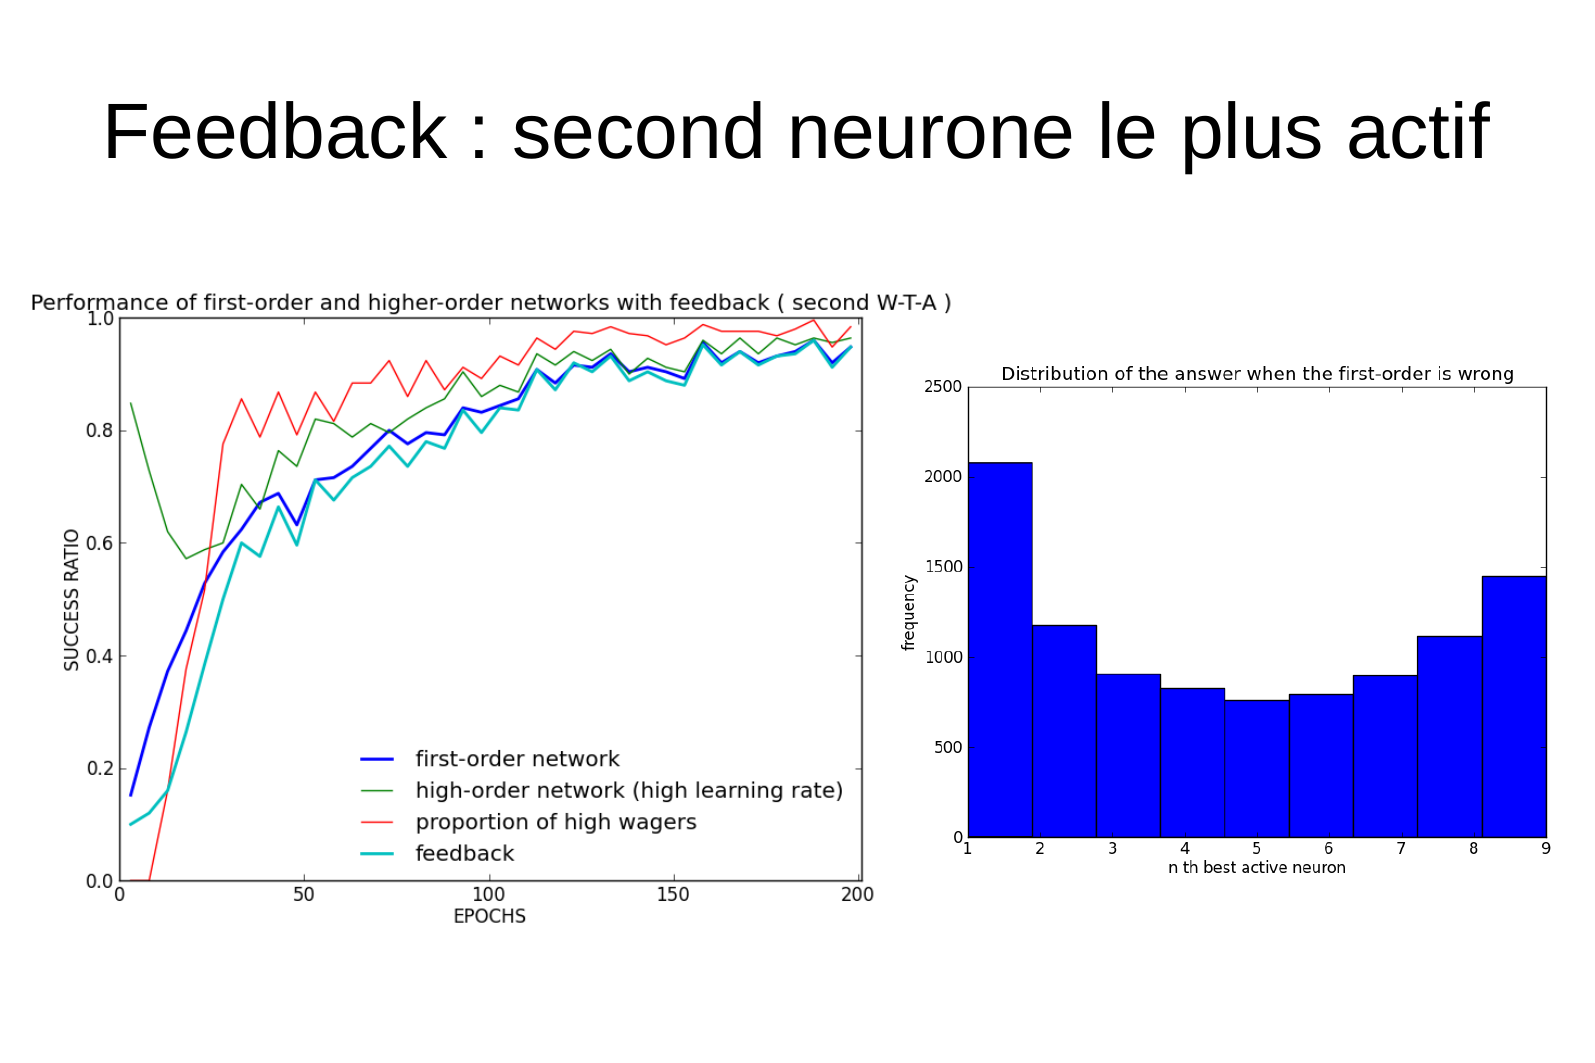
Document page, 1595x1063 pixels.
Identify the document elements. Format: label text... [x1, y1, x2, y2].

title Feedback : second neurone le plus actif [79, 42, 1515, 220]
picture [0, 248, 1595, 951]
